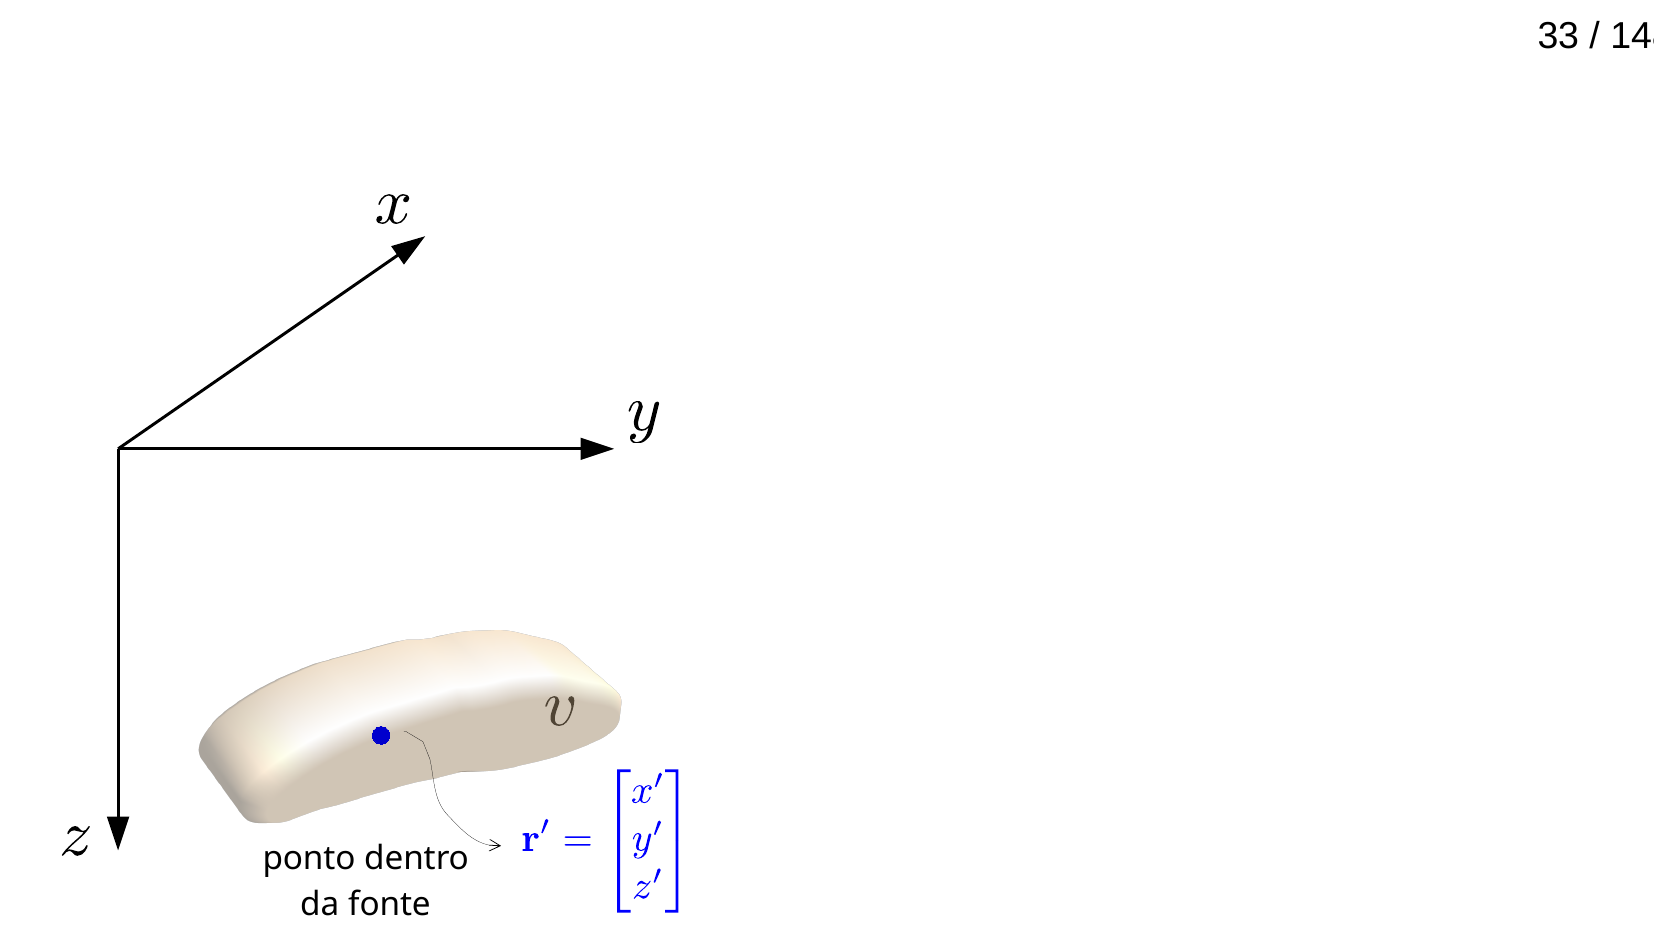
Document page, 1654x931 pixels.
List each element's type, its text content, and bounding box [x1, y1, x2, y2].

text_box ponto dentro da fonte [241, 826, 490, 925]
text_box <number> / 148 [1414, 0, 1654, 71]
picture [519, 767, 693, 915]
picture [626, 401, 662, 443]
text_box [372, 726, 390, 745]
picture [59, 826, 93, 856]
picture [374, 194, 413, 224]
